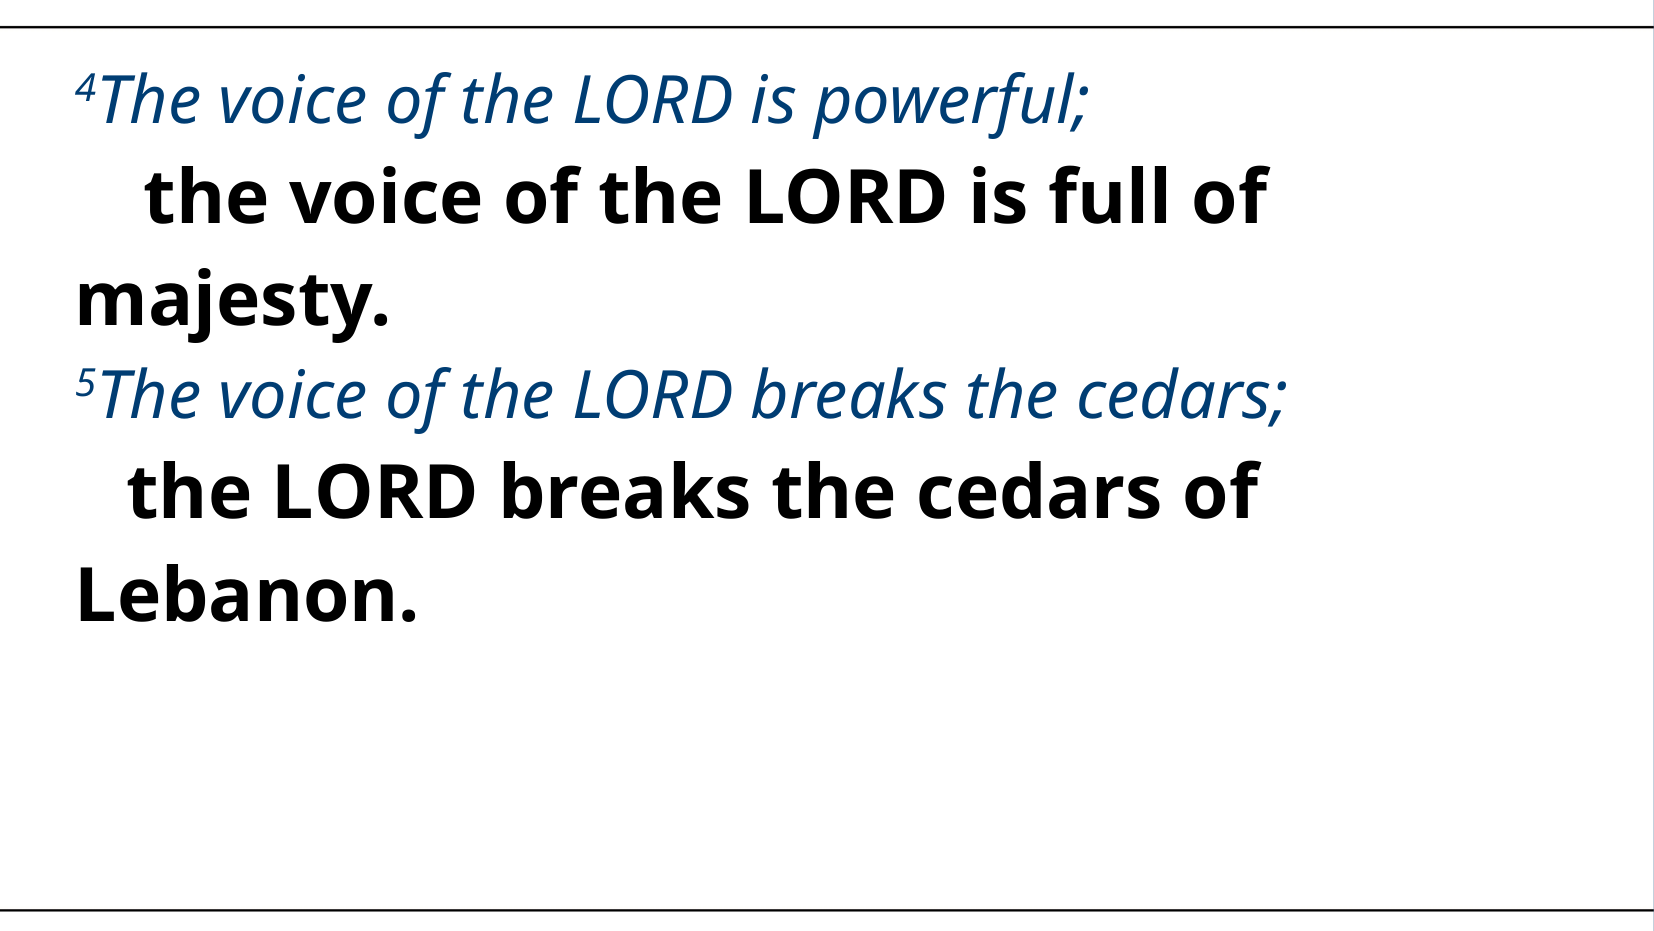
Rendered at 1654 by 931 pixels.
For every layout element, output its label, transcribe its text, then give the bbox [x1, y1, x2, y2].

picture [0, 0, 1654, 931]
text_box 4The voice of the LORD is powerful; the voice of the LORD is full of majesty. 5The voice of the LORD breaks the cedars; the LORD breaks the cedars of Lebanon. [60, 45, 1591, 451]
